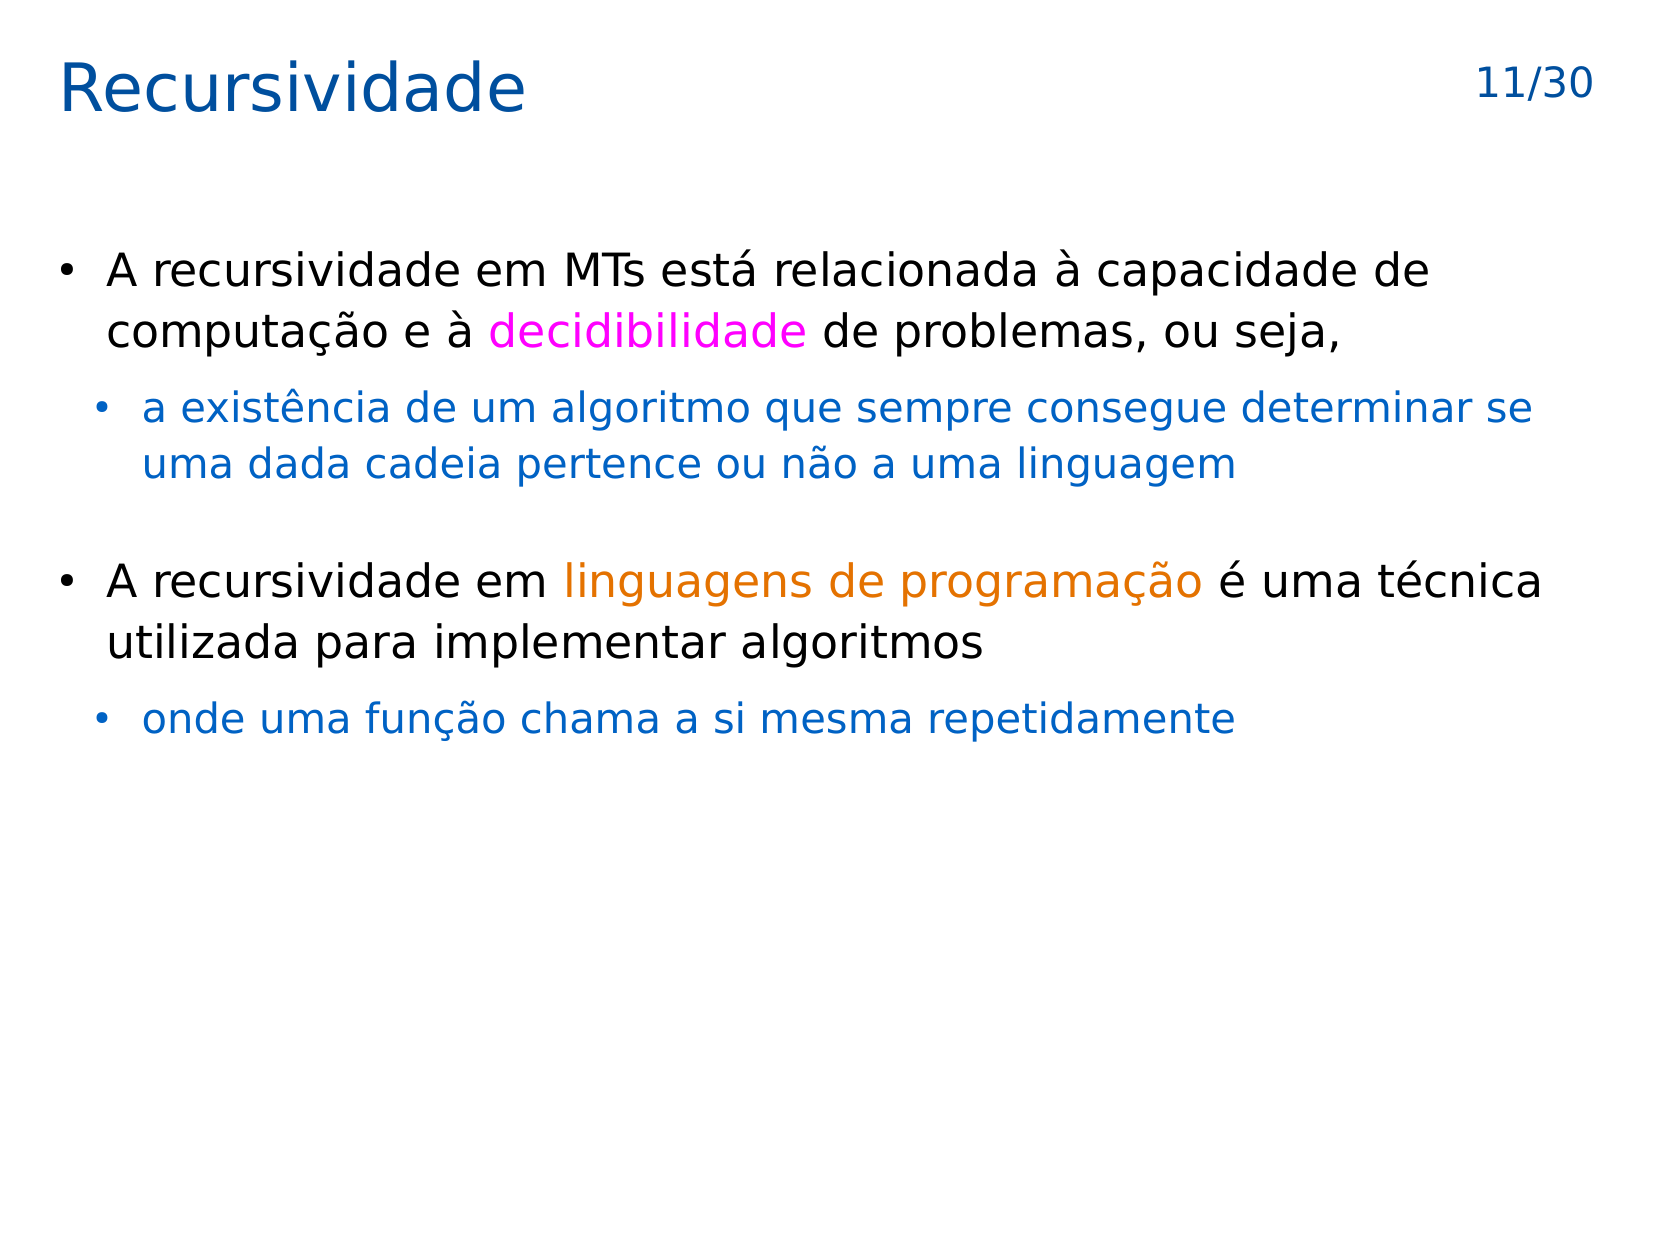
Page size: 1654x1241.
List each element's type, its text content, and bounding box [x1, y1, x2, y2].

list A recursividade em MTs está relacionada à capacidade de computação e à decidibilidade de problemas, ou seja, a existência de um algoritmo que sempre consegue determinar se uma dada cadeia pertence ou não a uma linguagem A recursividade em linguagens de programação é uma técnica utilizada para implementar algoritmos onde uma função chama a si mesma repetidamente [59, 236, 1595, 1211]
title Recursividade [59, 29, 1625, 148]
